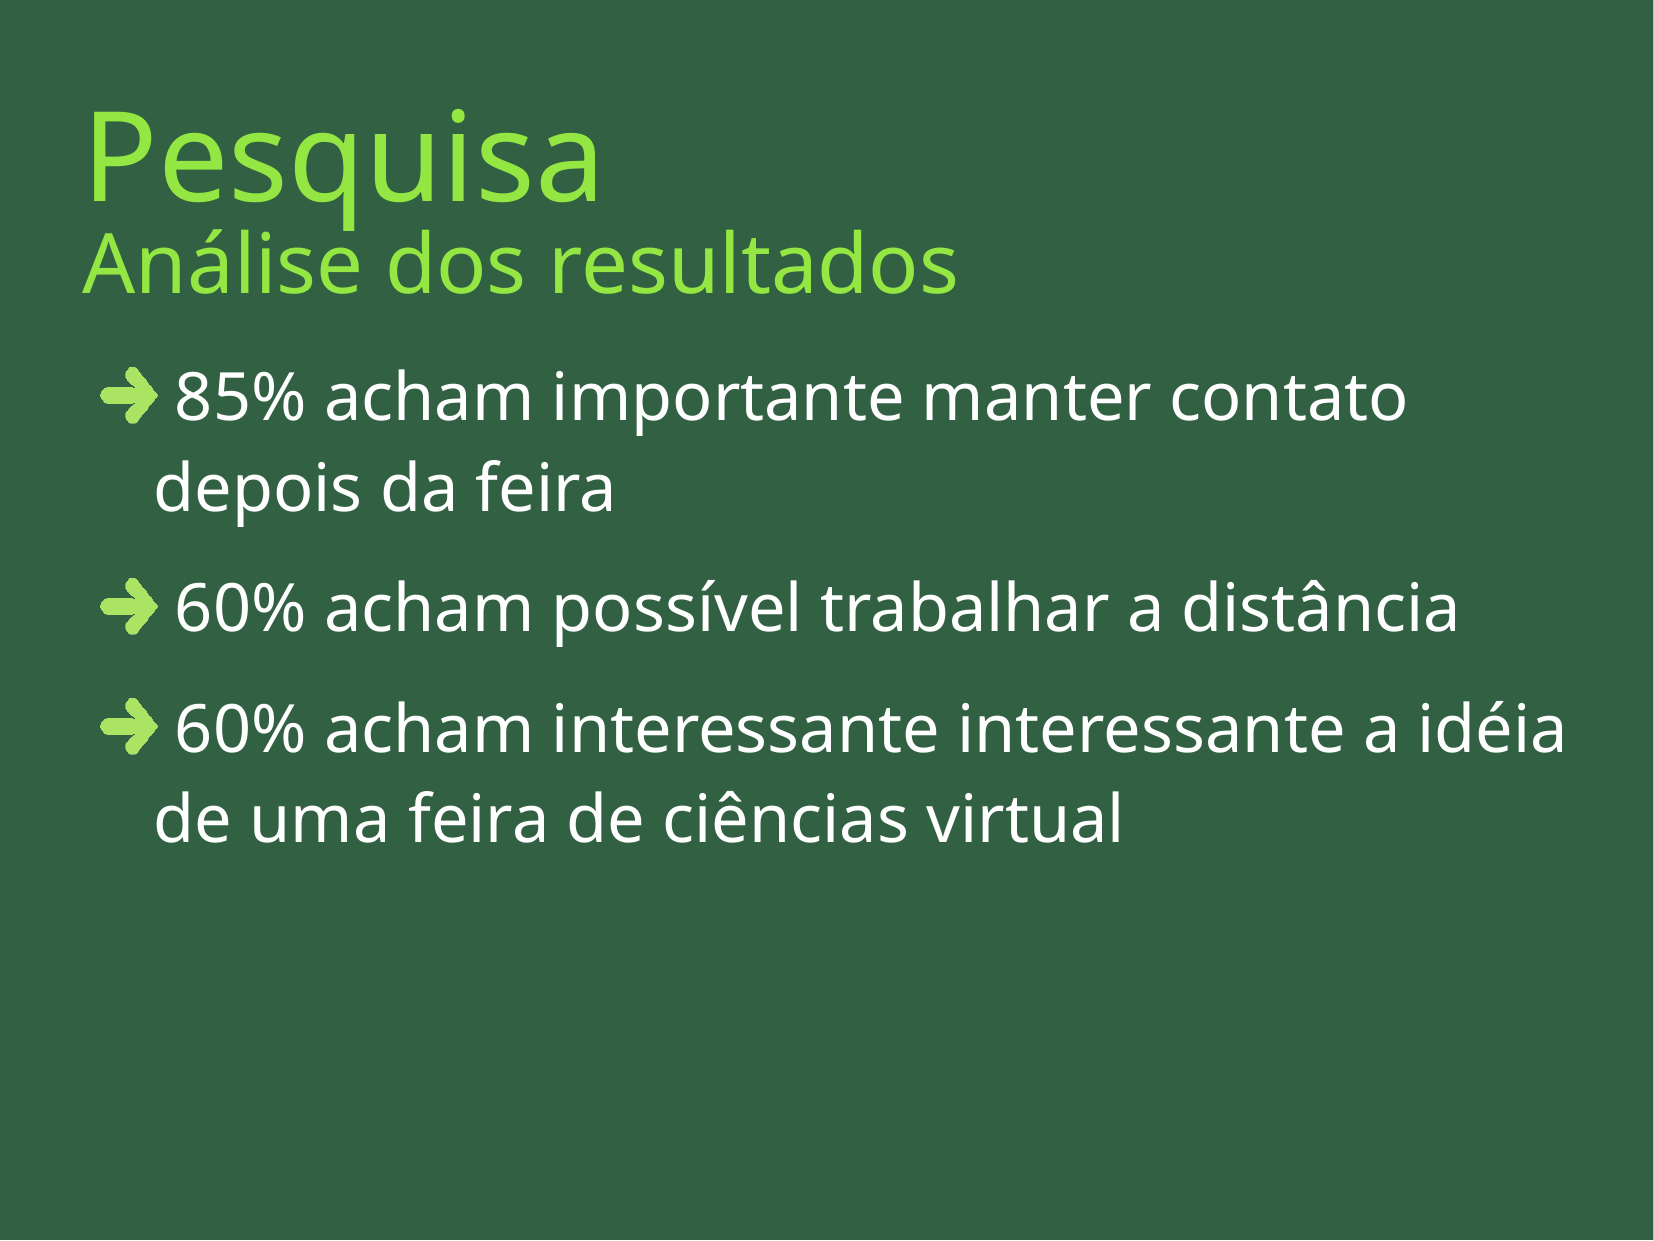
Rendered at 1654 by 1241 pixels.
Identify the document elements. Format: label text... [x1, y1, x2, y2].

title Análise dos resultados [82, 183, 1571, 340]
title Pesquisa [82, 49, 1571, 183]
list 85% acham importante manter contato depois da feira 60% acham possível trabalhar a distância 60% acham interessante interessante a idéia de uma feira de ciências virtual [82, 349, 1571, 1045]
